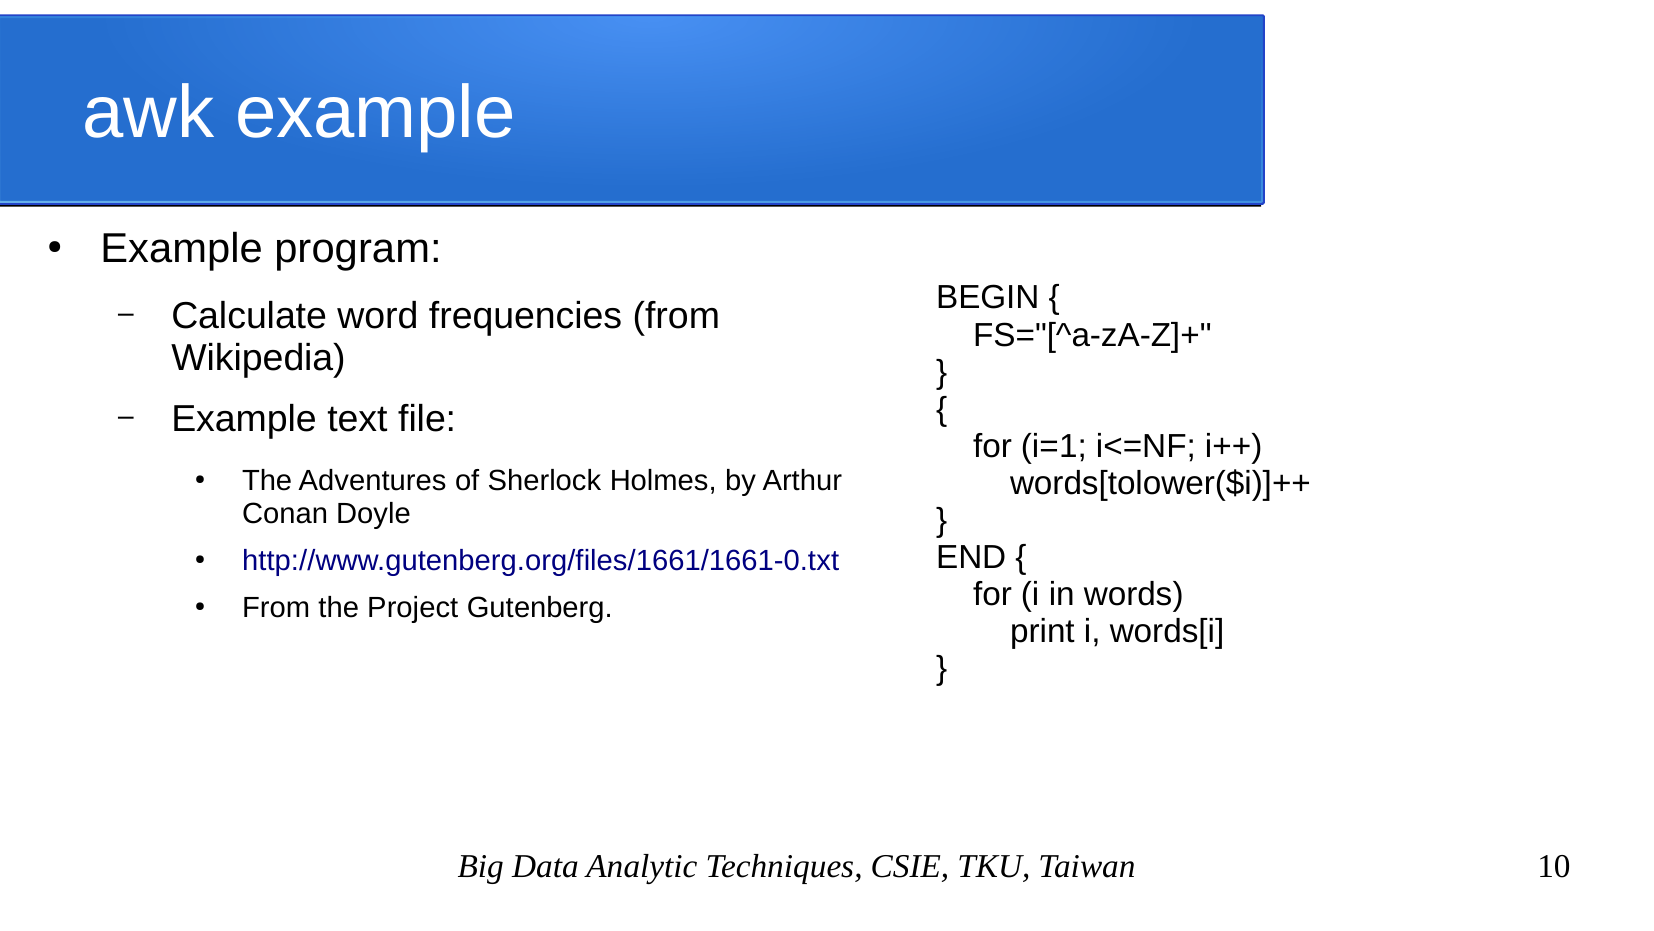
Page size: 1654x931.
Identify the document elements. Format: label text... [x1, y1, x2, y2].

list Example program: Calculate word frequencies (from Wikipedia) Example text file: The Adventures of Sherlock Holmes, by Arthur Conan Doyle http://www.gutenberg.org/files/1661/1661-0.txt From the Project Gutenberg. [29, 224, 904, 804]
text_box BEGIN { FS="[^a-zA-Z]+" } { for (i=1; i<=NF; i++) words[tolower($i)]++ } END { for (i in words) print i, words[i] } [921, 271, 1583, 749]
title awk example [82, 35, 1235, 189]
